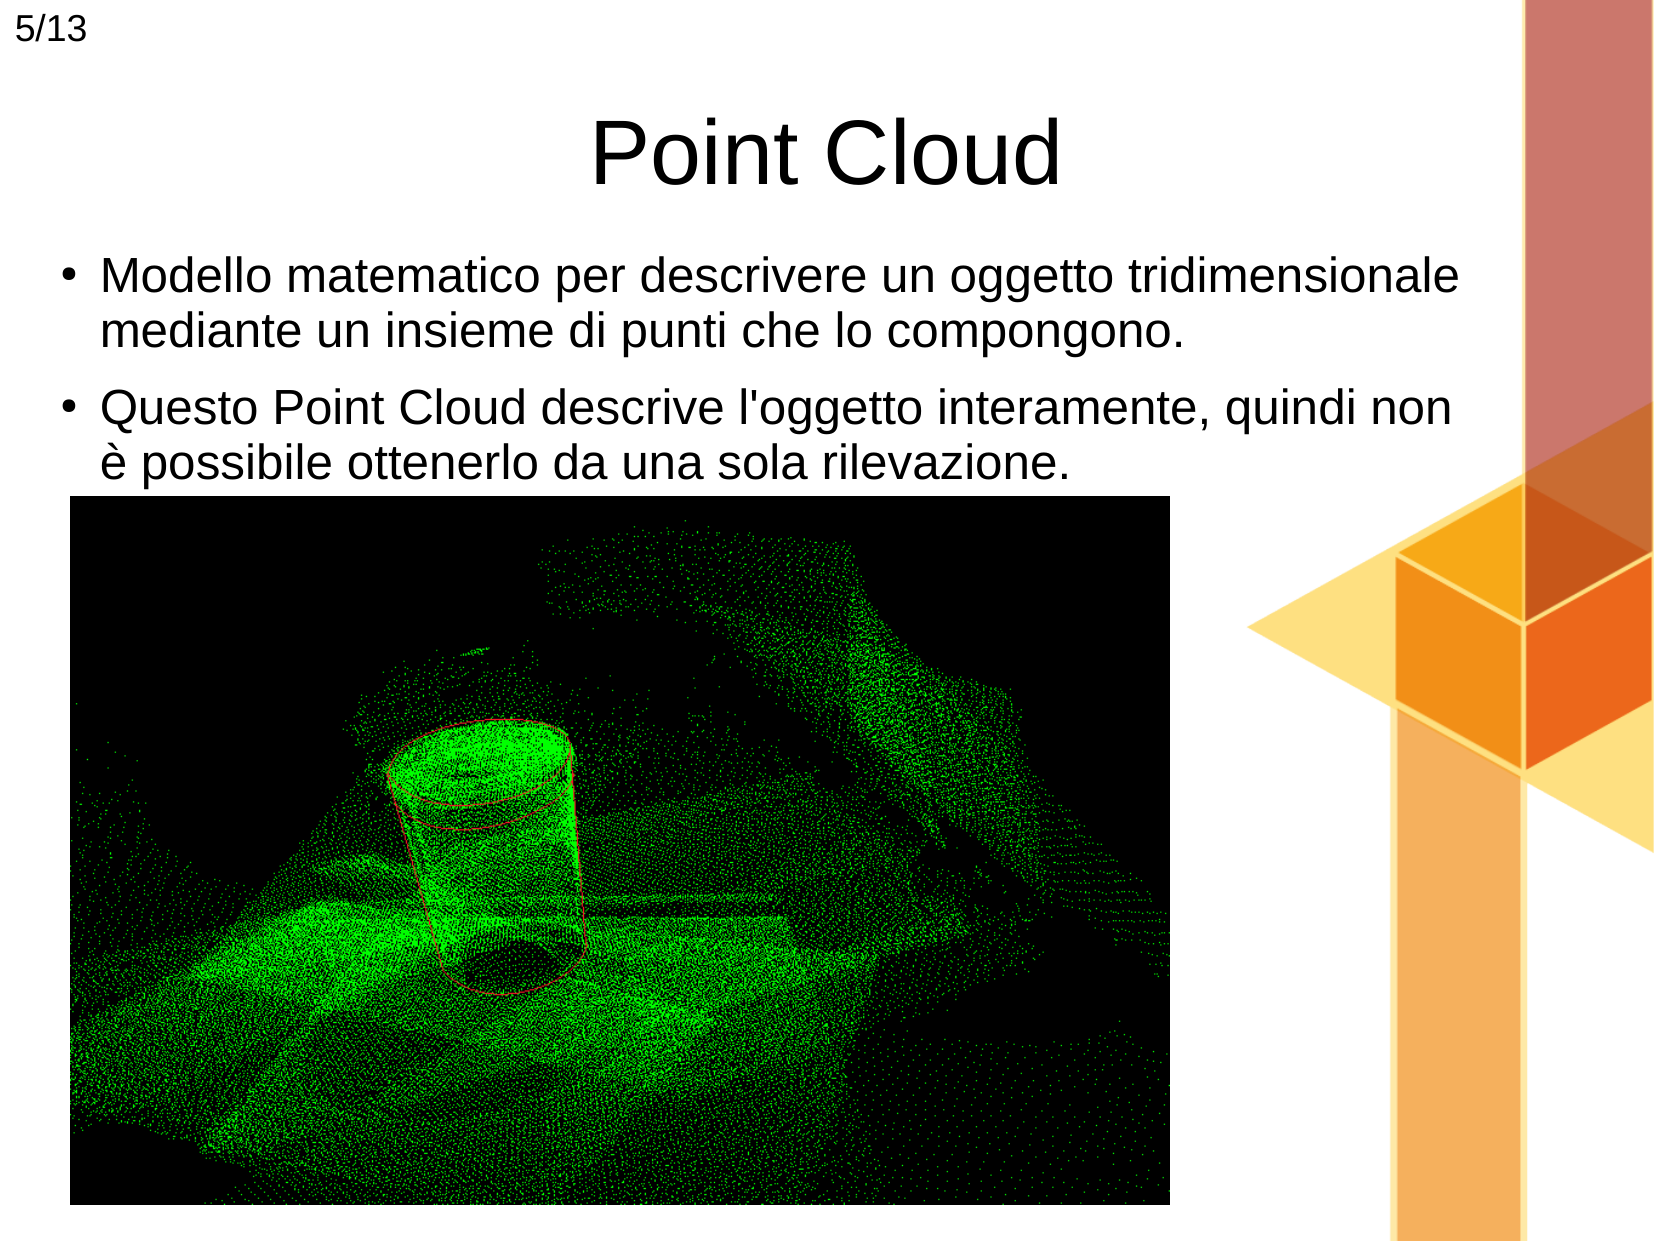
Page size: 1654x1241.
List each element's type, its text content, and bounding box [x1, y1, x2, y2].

text_box 5/13 [0, 0, 119, 99]
list Modello matematico per descrivere un oggetto tridimensionale mediante un insieme di punti che lo compongono. Questo Point Cloud descrive l'oggetto interamente, quindi non è possibile ottenerlo da una sola rilevazione. [47, 248, 1489, 497]
picture [0, 0, 1654, 1241]
title Point Cloud [82, 49, 1571, 257]
